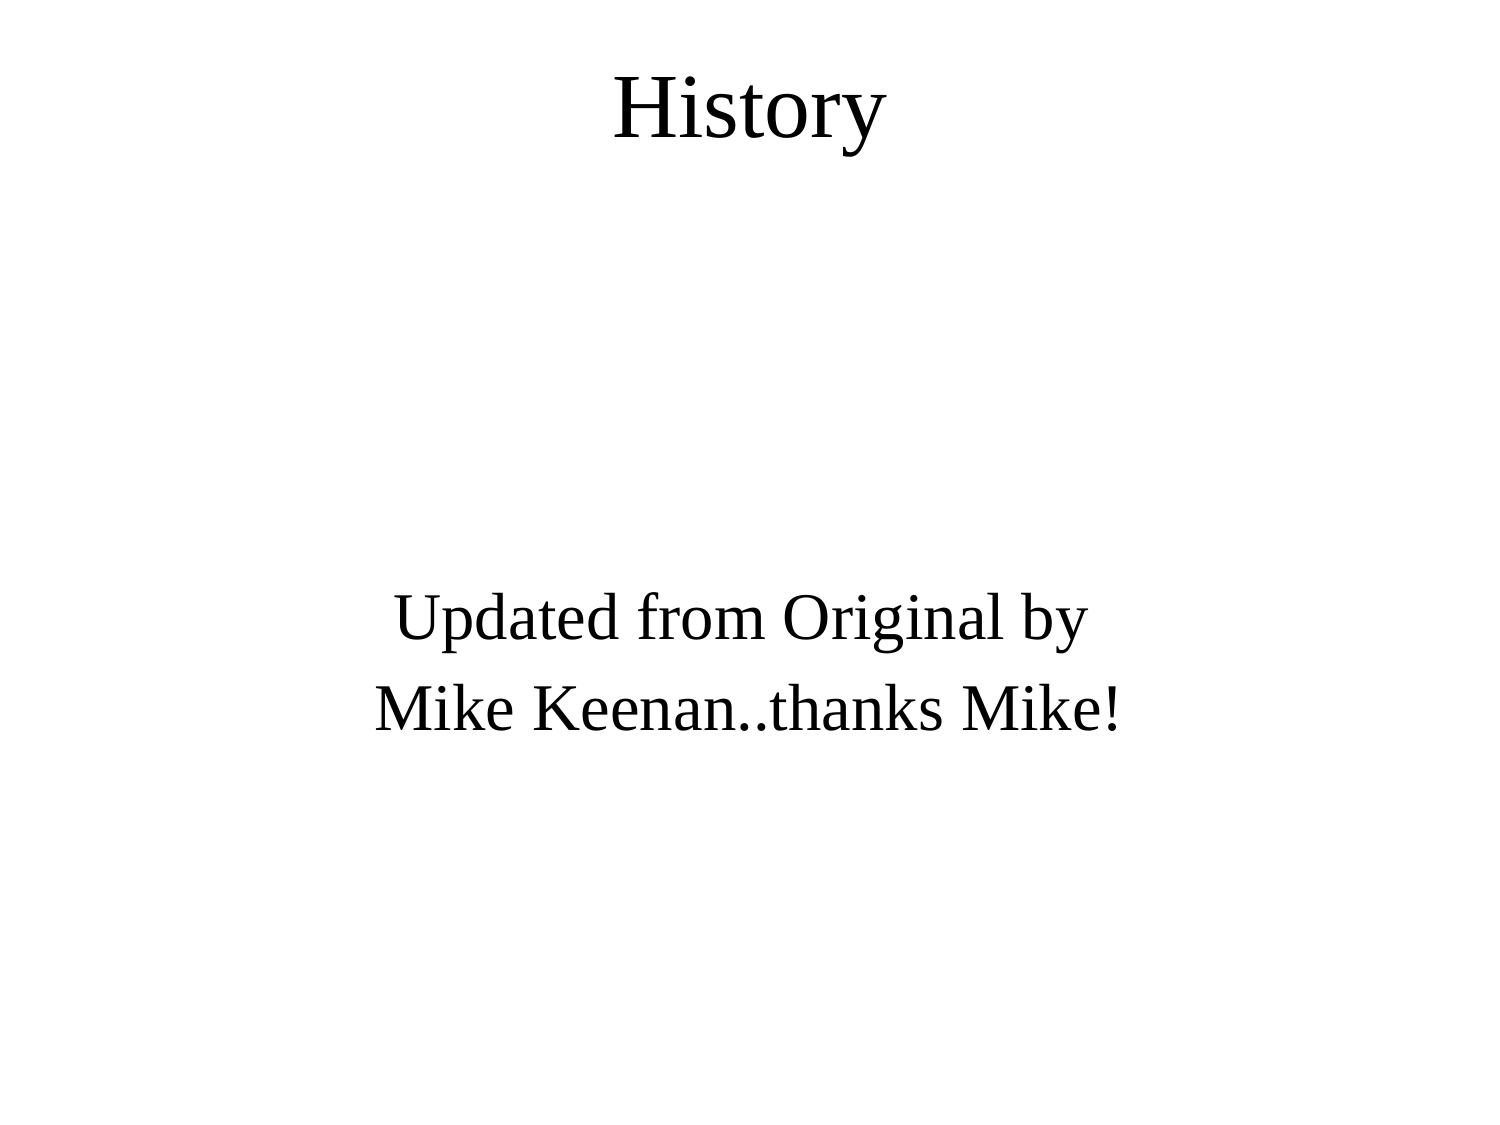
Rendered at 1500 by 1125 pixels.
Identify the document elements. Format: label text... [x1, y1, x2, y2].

title History [112, 19, 1388, 193]
subtitle Updated from Original by Mike Keenan..thanks Mike! [112, 332, 1388, 993]
